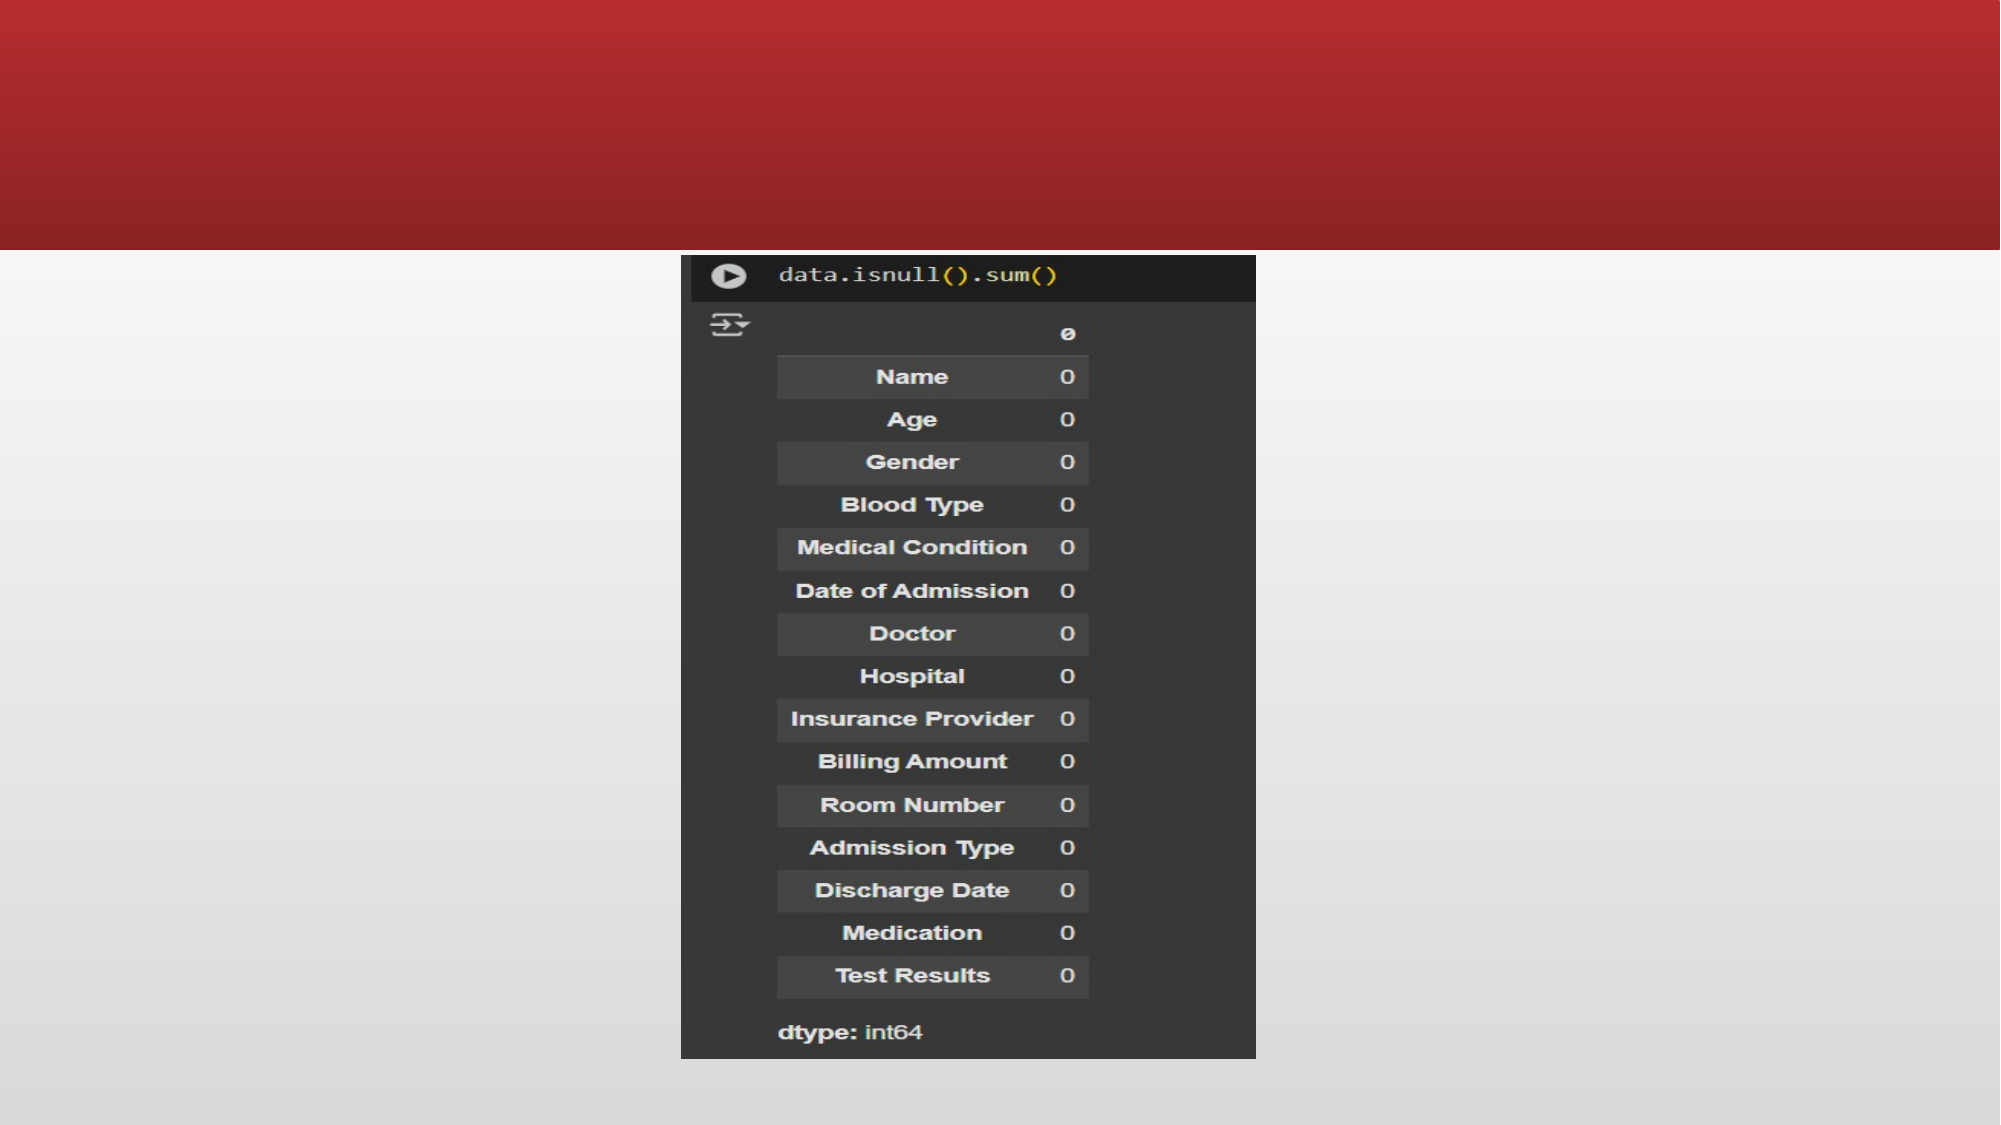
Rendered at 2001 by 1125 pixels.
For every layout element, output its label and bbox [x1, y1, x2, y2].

picture [681, 255, 1256, 1059]
